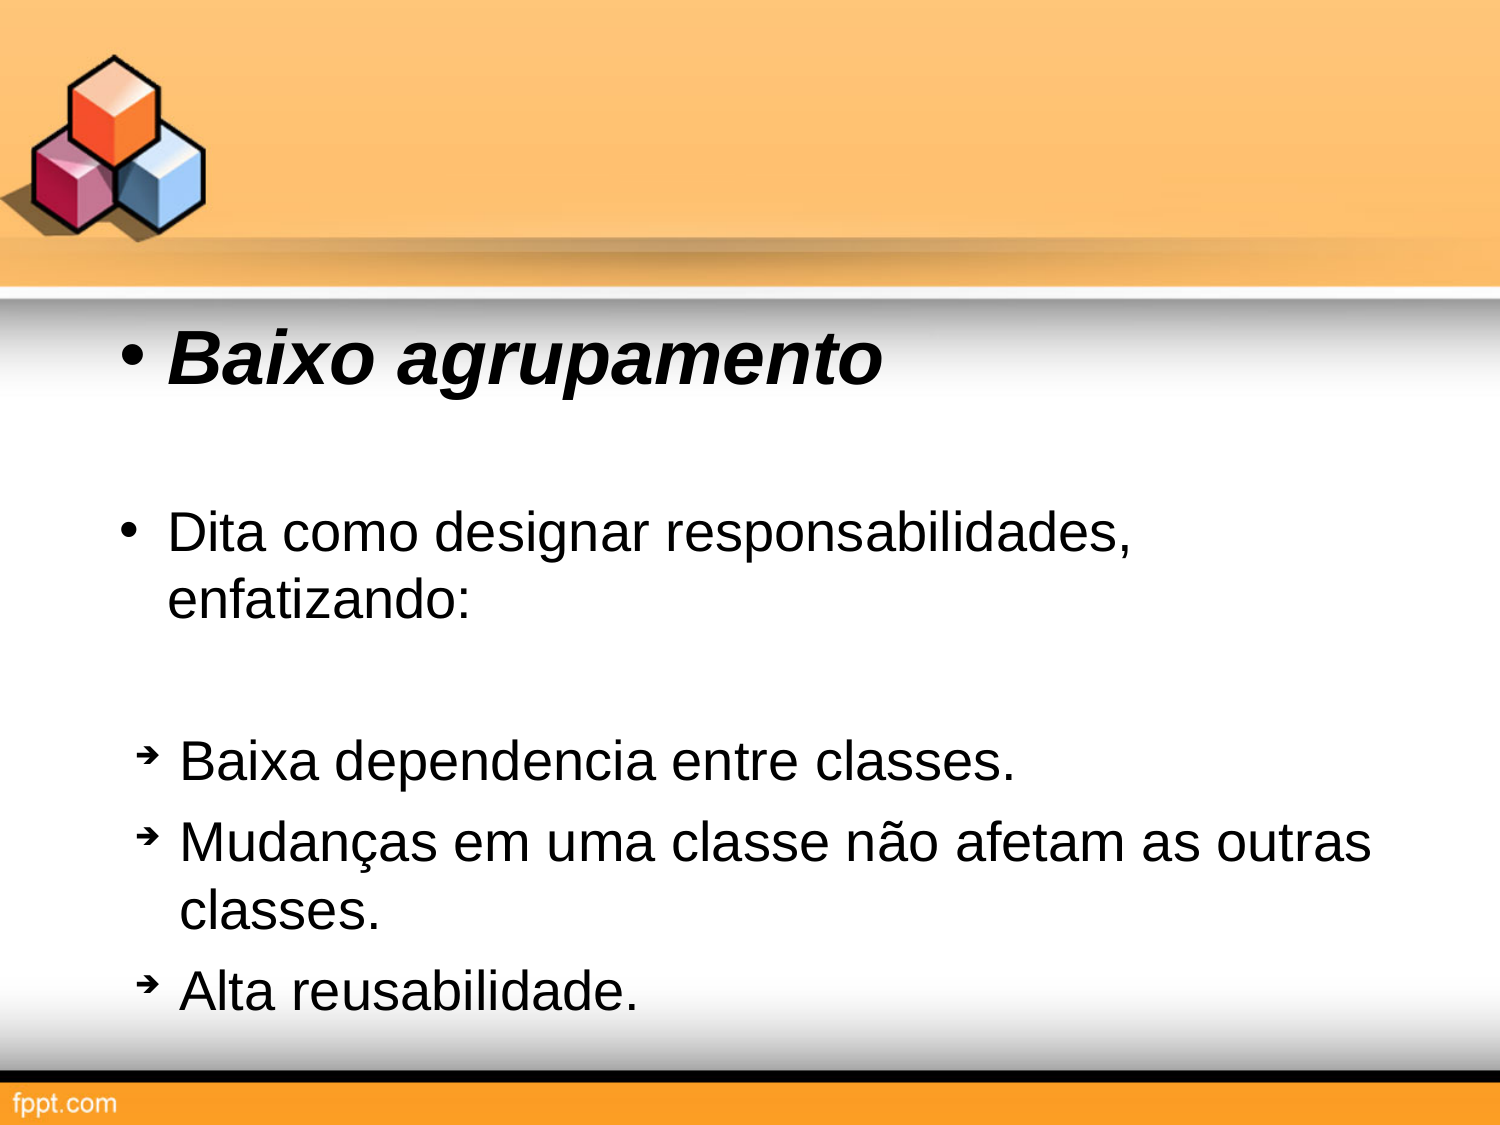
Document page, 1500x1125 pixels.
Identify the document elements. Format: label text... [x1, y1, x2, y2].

list Baixo agrupamento Dita como designar responsabilidades, enfatizando: Baixa dependencia entre classes. Mudanças em uma classe não afetam as outras classes. Alta reusabilidade. [105, 299, 1426, 1035]
picture [0, 0, 1500, 1125]
